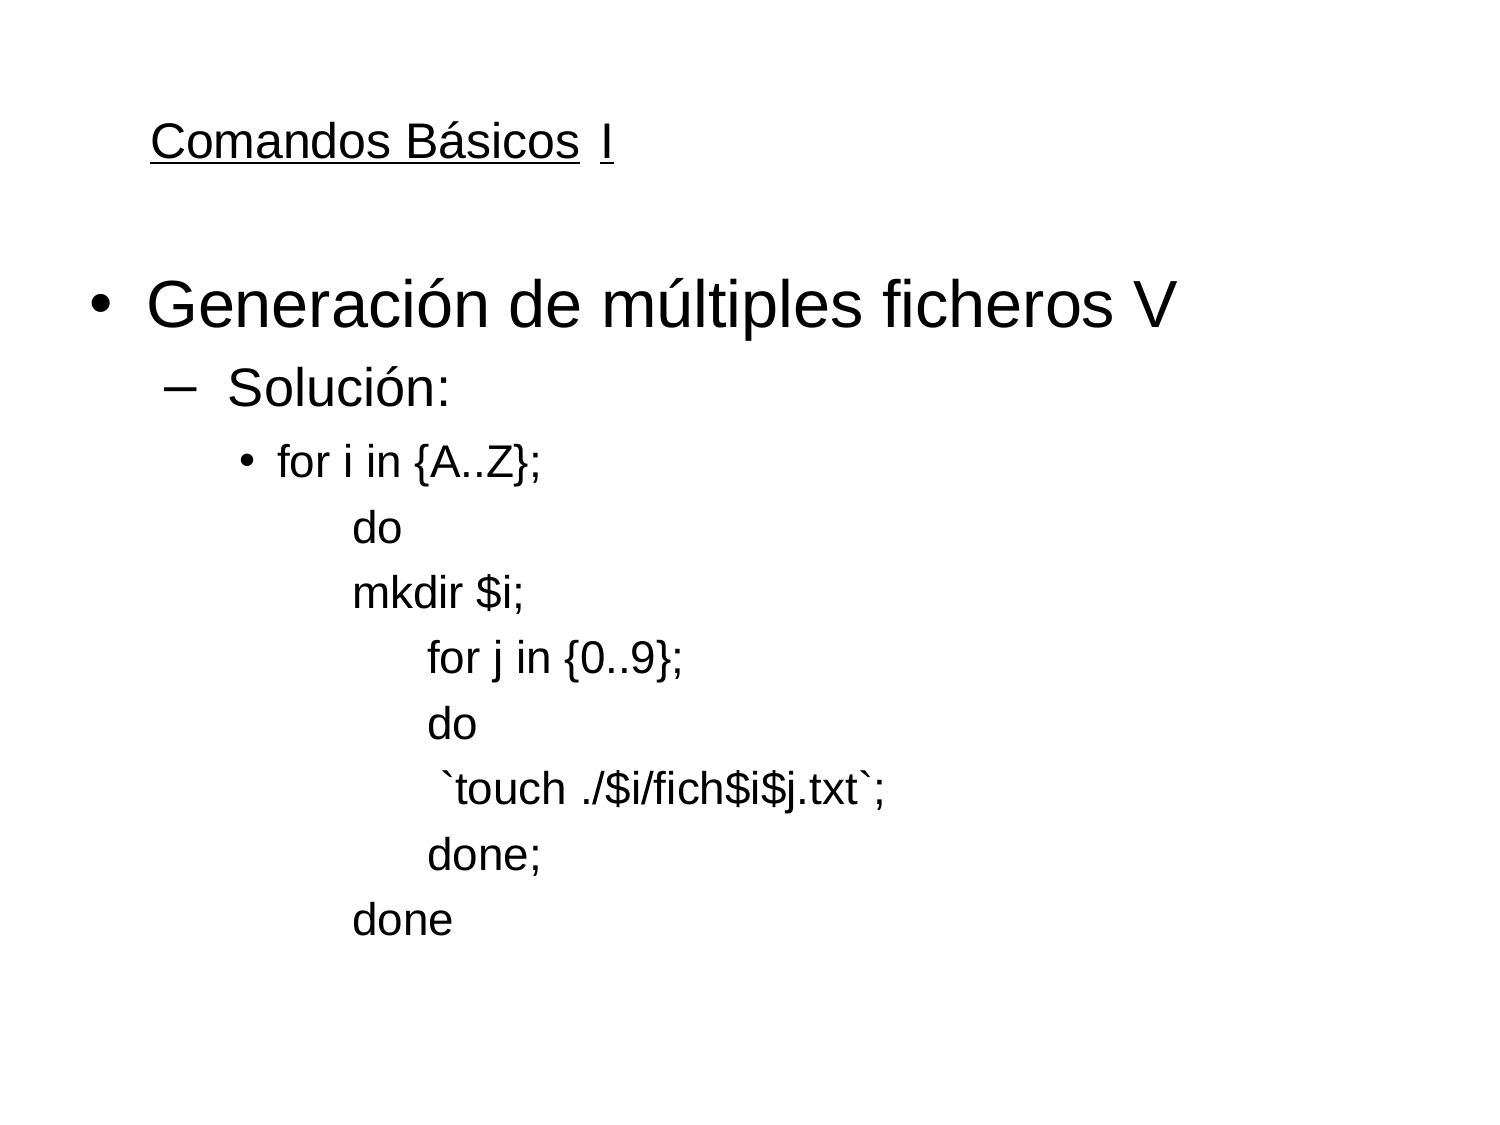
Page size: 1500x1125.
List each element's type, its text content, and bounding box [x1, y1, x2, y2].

title Comandos Básicos I [75, 45, 1426, 233]
list Generación de múltiples ficheros V Solución: for i in {A..Z}; do mkdir $i; for j in {0..9}; do `touch ./$i/fich$i$j.txt`; done; done [75, 262, 1426, 1125]
